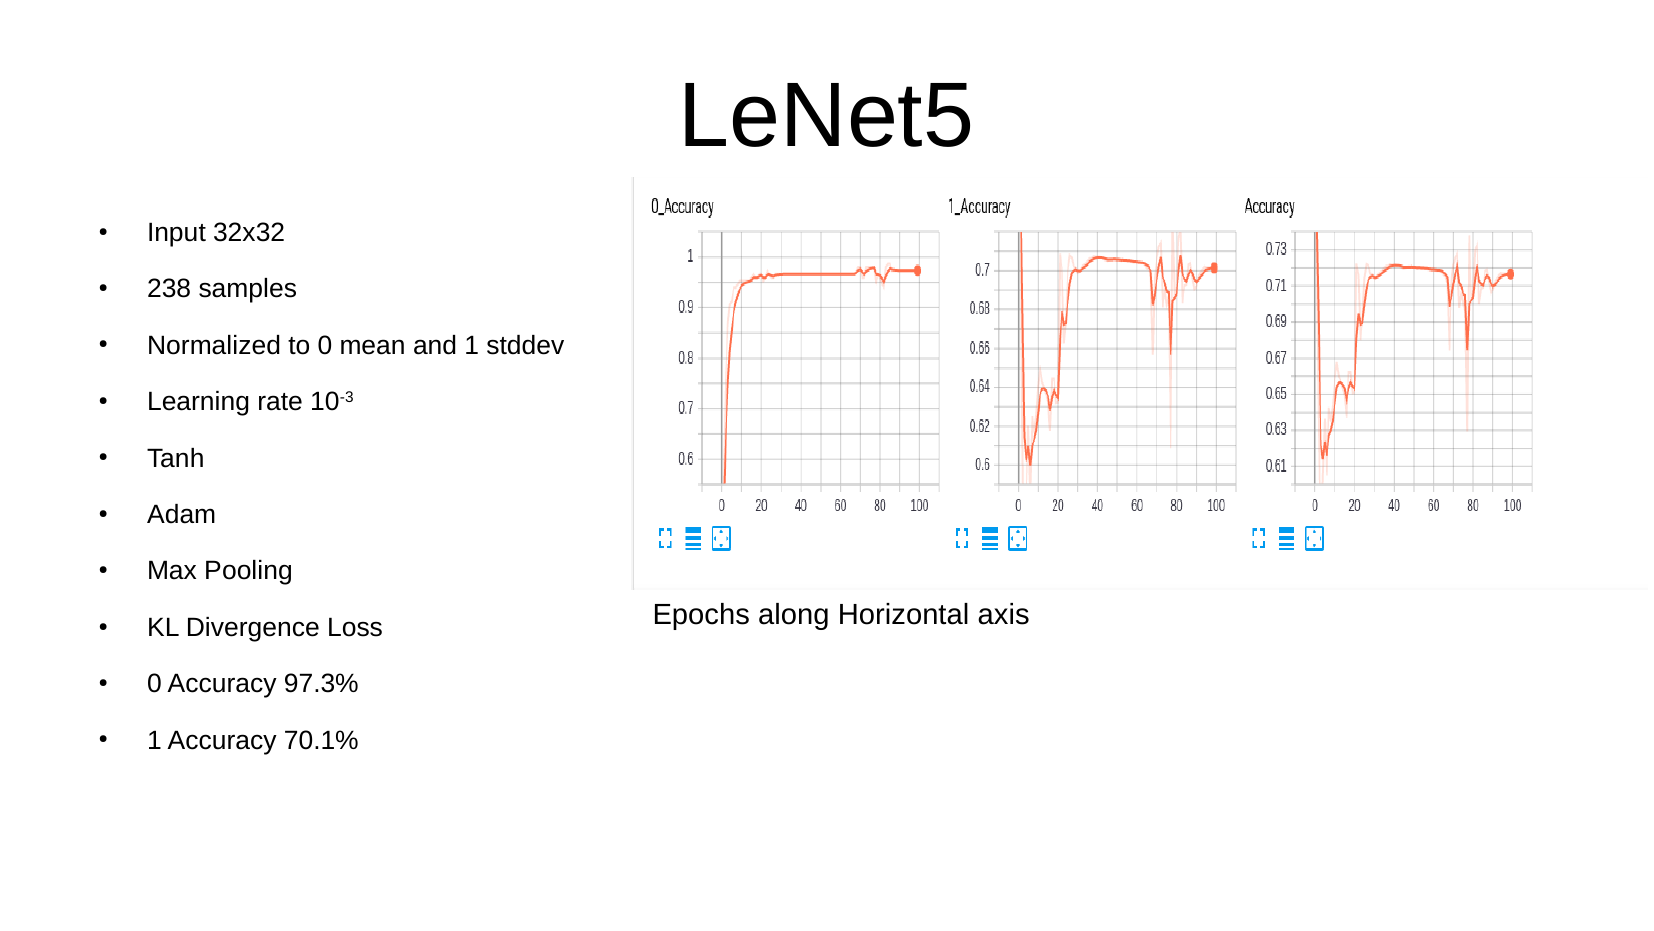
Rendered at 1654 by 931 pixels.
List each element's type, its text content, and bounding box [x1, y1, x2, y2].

list Input 32x32 238 samples Normalized to 0 mean and 1 stddev Learning rate 10-3 Tanh Adam Max Pooling KL Divergence Loss 0 Accuracy 97.3% 1 Accuracy 70.1% [82, 217, 1571, 758]
title LeNet5 [82, 37, 1571, 193]
picture [631, 177, 1648, 590]
text_box Epochs along Horizontal axis [637, 590, 1288, 681]
